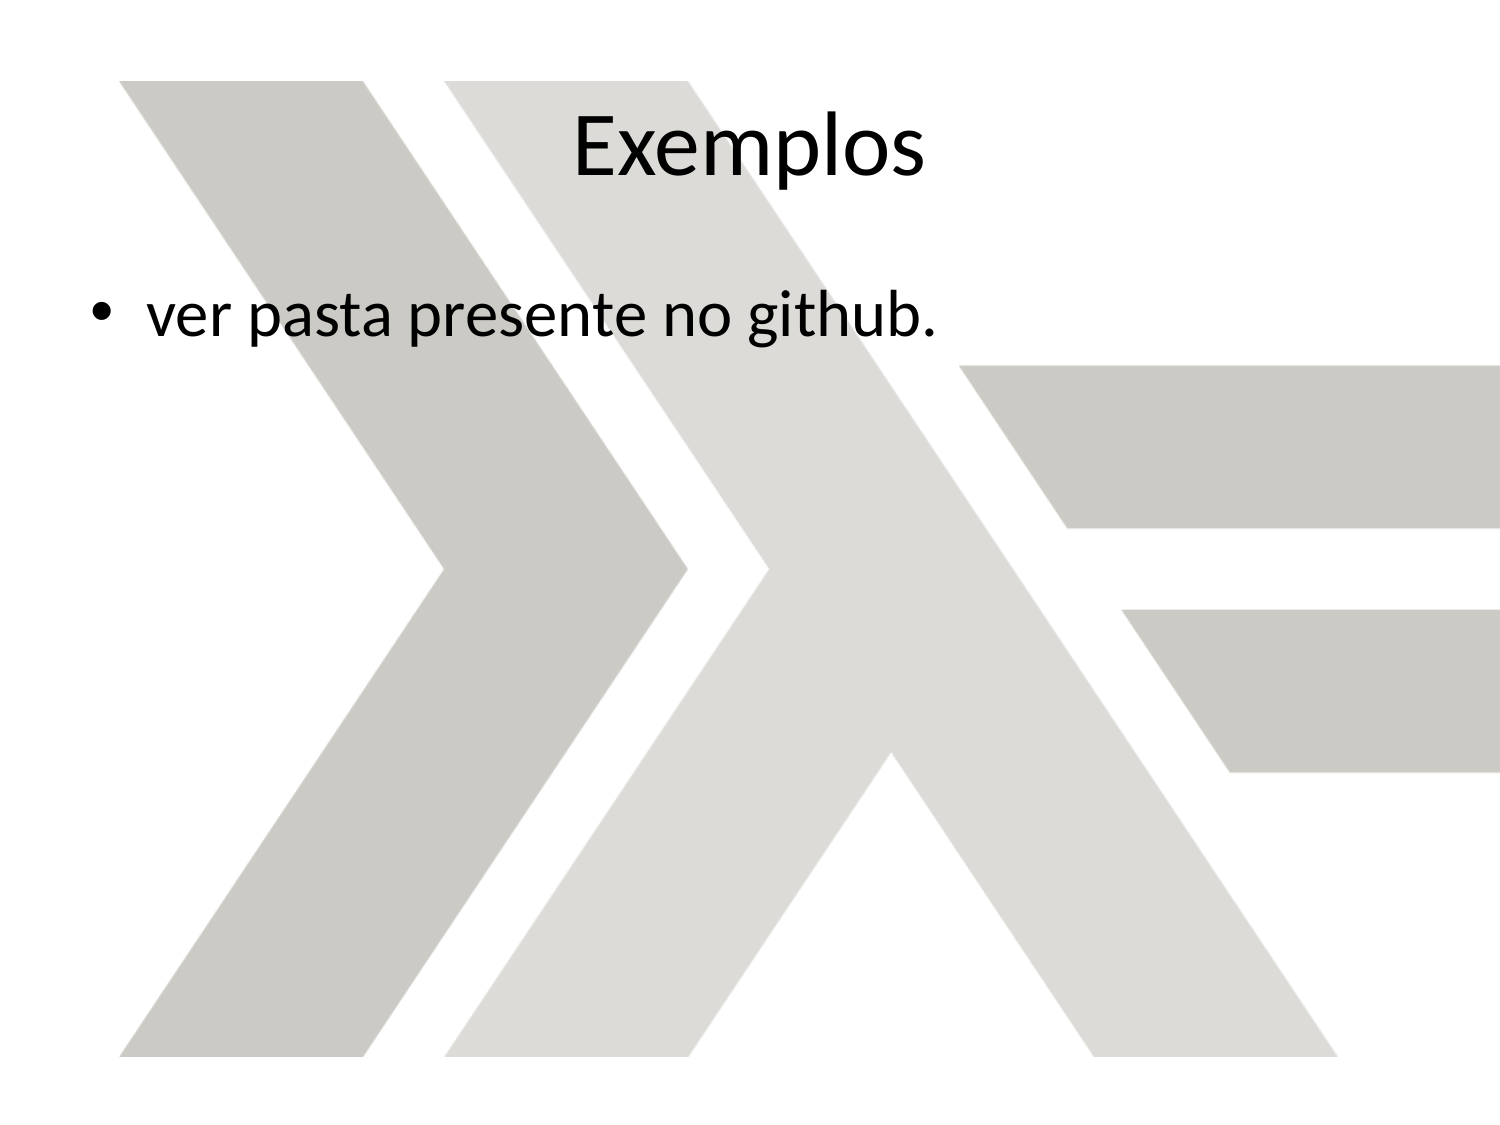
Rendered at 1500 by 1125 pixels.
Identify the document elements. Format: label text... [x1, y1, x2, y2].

list ver pasta presente no github. [75, 262, 1425, 1005]
picture [119, 81, 1500, 1057]
title Exemplos [75, 45, 1425, 233]
